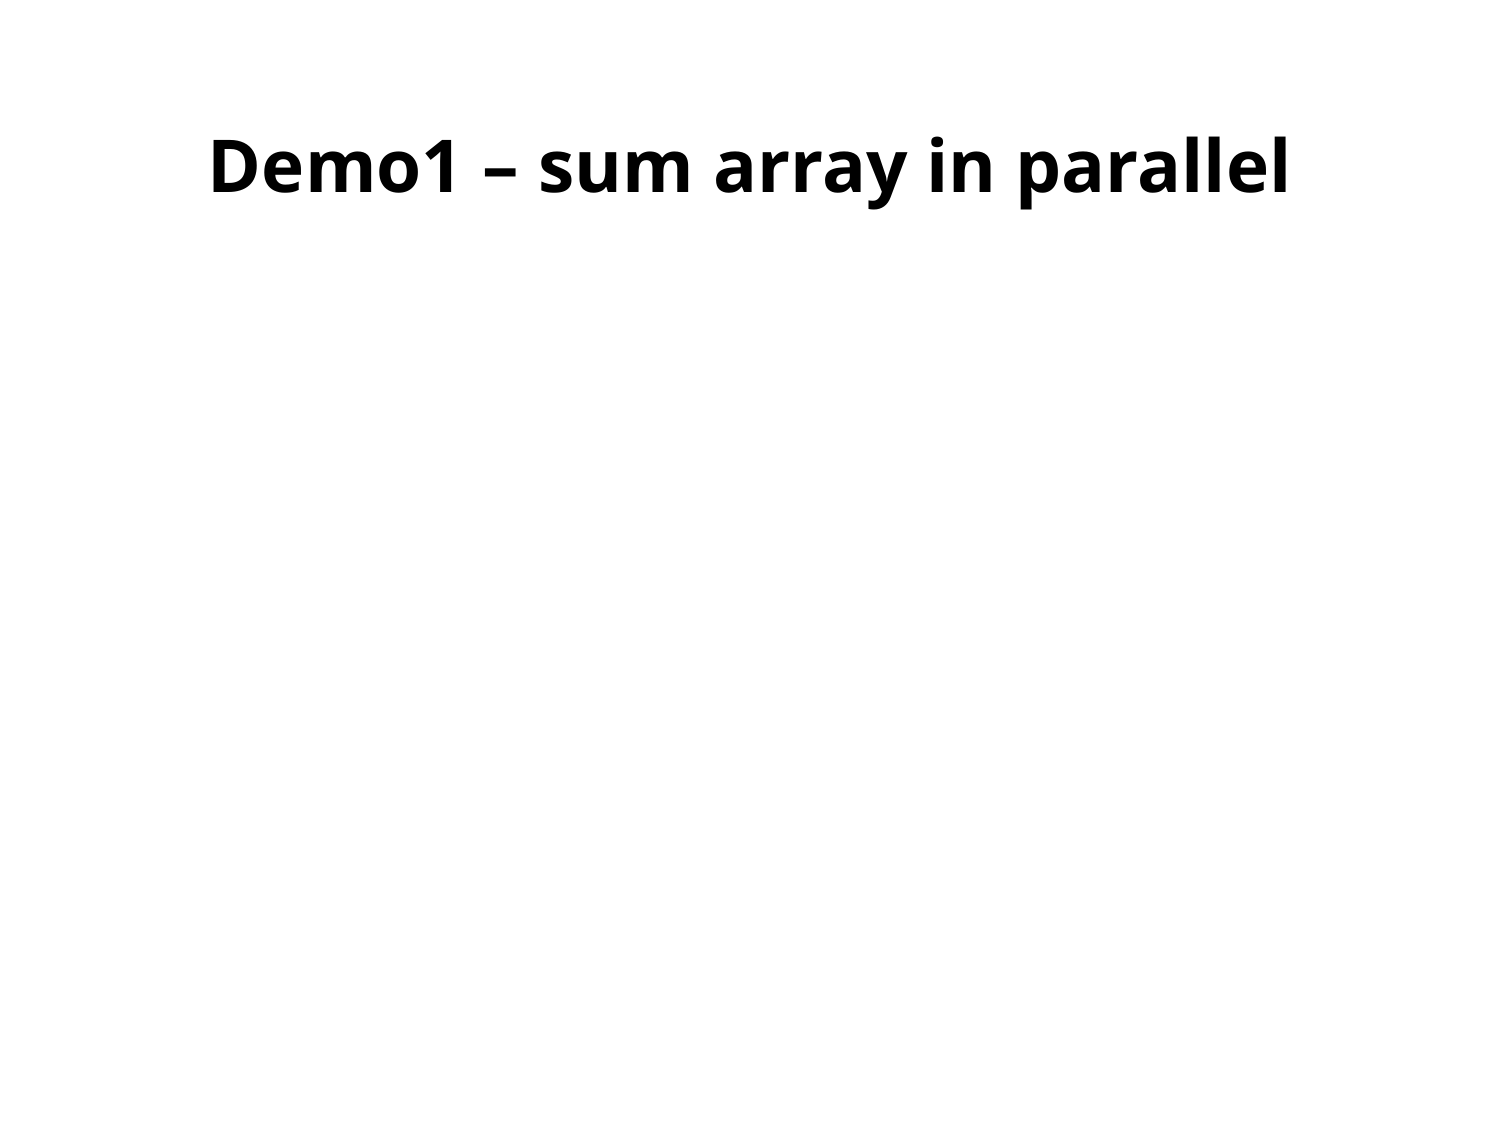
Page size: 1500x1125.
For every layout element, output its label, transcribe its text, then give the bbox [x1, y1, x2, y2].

title Demo1 – sum array in parallel [103, 59, 1397, 278]
